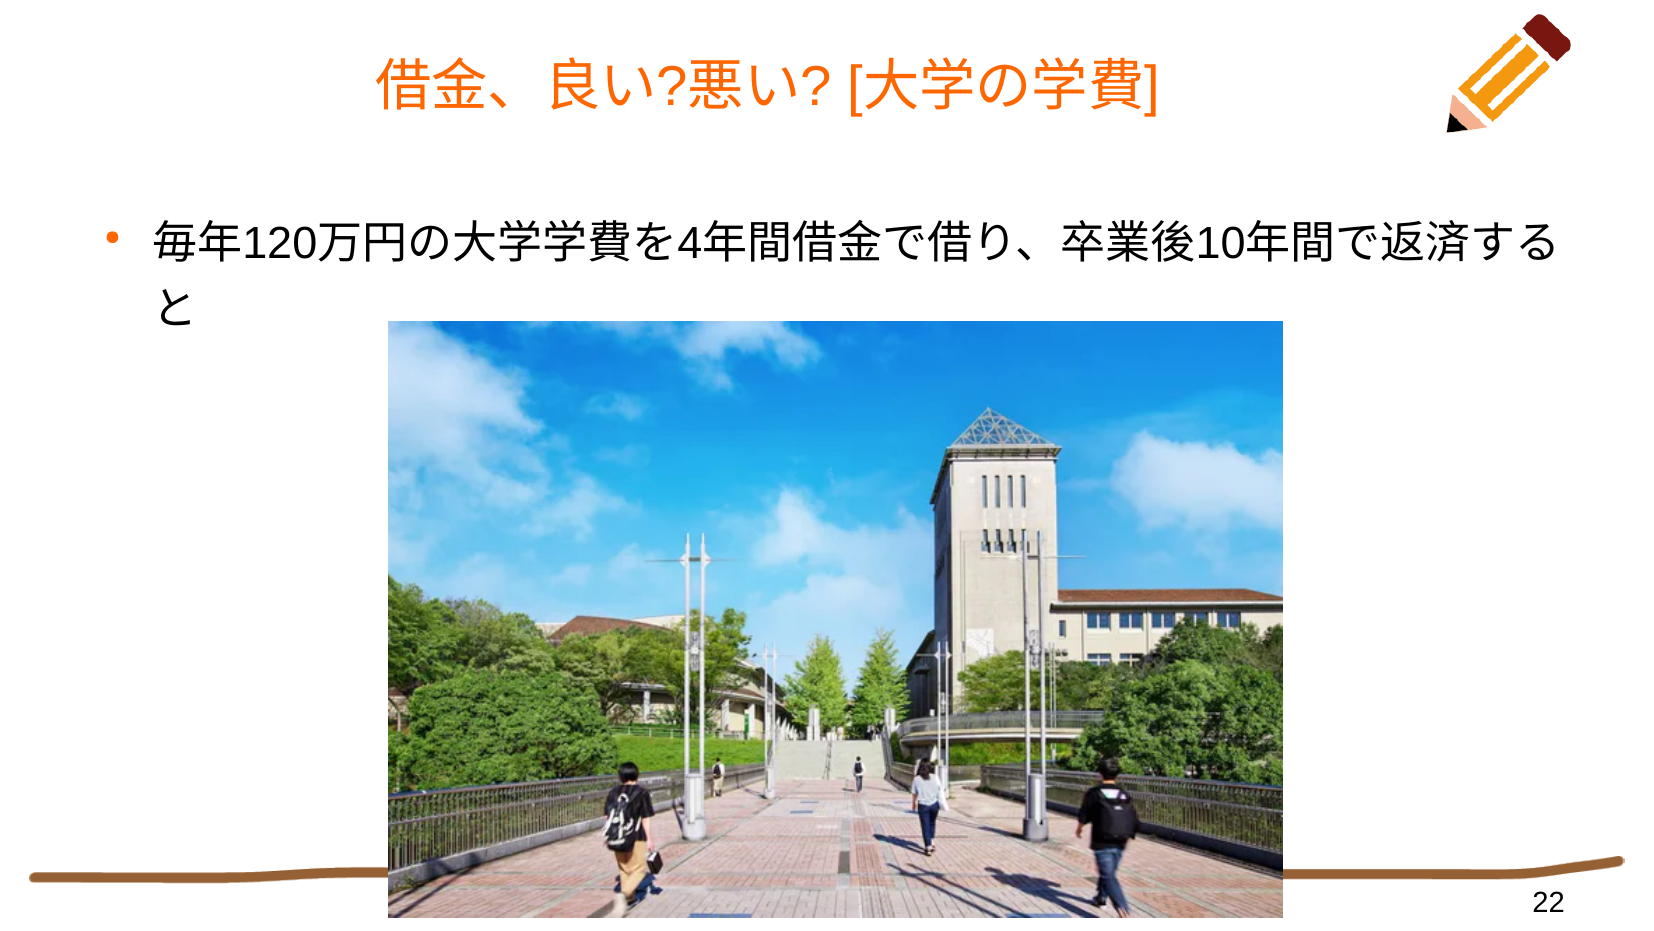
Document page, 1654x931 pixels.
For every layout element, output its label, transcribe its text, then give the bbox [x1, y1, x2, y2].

title 借金、良い?悪い? [大学の学費] [88, 29, 1447, 133]
picture [29, 321, 1625, 918]
picture [1446, 14, 1571, 133]
list 毎年120万円の大学学費を4年間借金で借り、卒業後10年間で返済すると [88, 206, 1576, 338]
